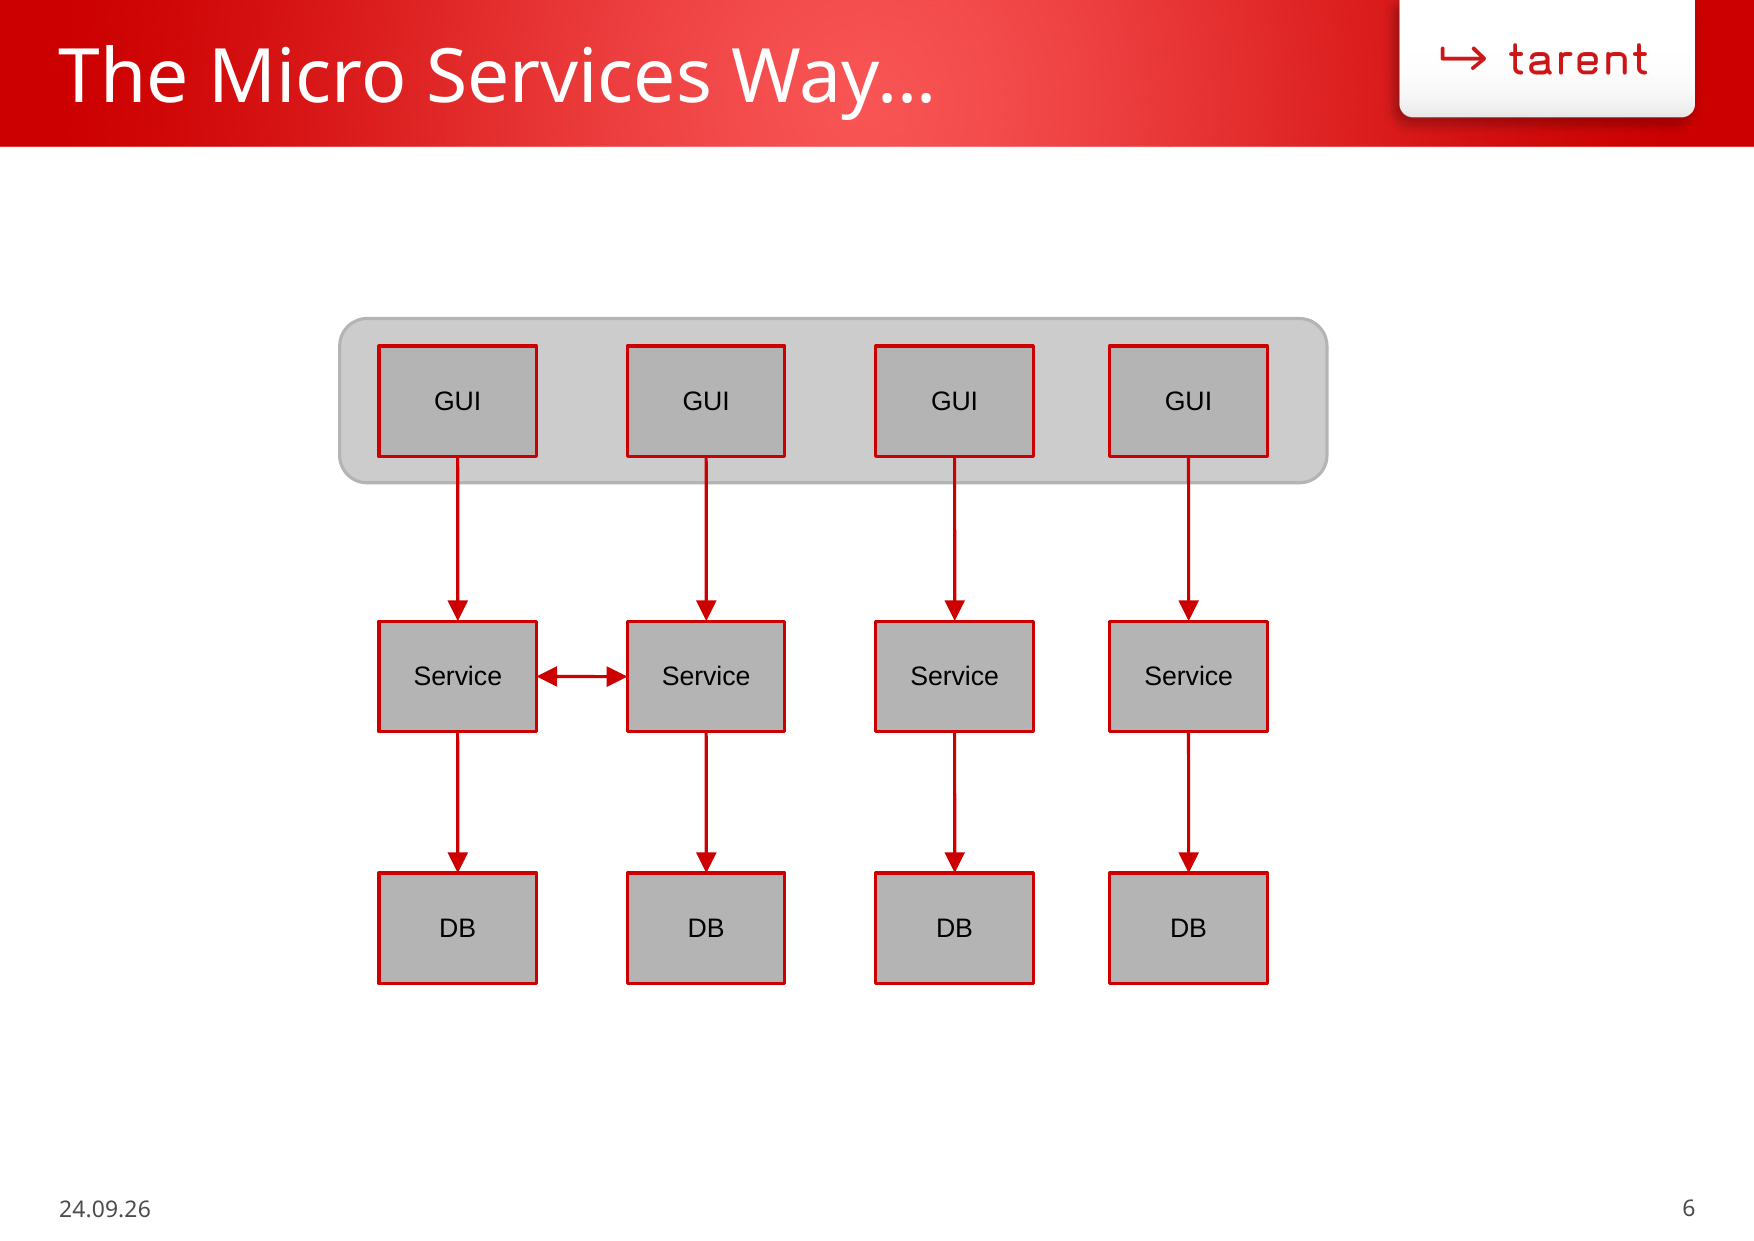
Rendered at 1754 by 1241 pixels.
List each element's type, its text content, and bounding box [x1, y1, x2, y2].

text_box Service [1109, 621, 1268, 732]
text_box DB [875, 872, 1034, 984]
text_box GUI [1109, 346, 1268, 457]
text_box Service [627, 621, 785, 732]
text_box GUI [627, 346, 785, 457]
title The Micro Services Way... [59, 0, 1638, 177]
picture [0, 0, 1754, 1240]
text_box DB [627, 872, 785, 984]
text_box [339, 318, 1327, 483]
text_box GUI [875, 346, 1034, 457]
text_box DB [378, 872, 537, 984]
text_box Service [378, 621, 537, 732]
text_box GUI [378, 346, 537, 457]
text_box DB [1109, 872, 1268, 984]
text_box Service [875, 621, 1034, 732]
